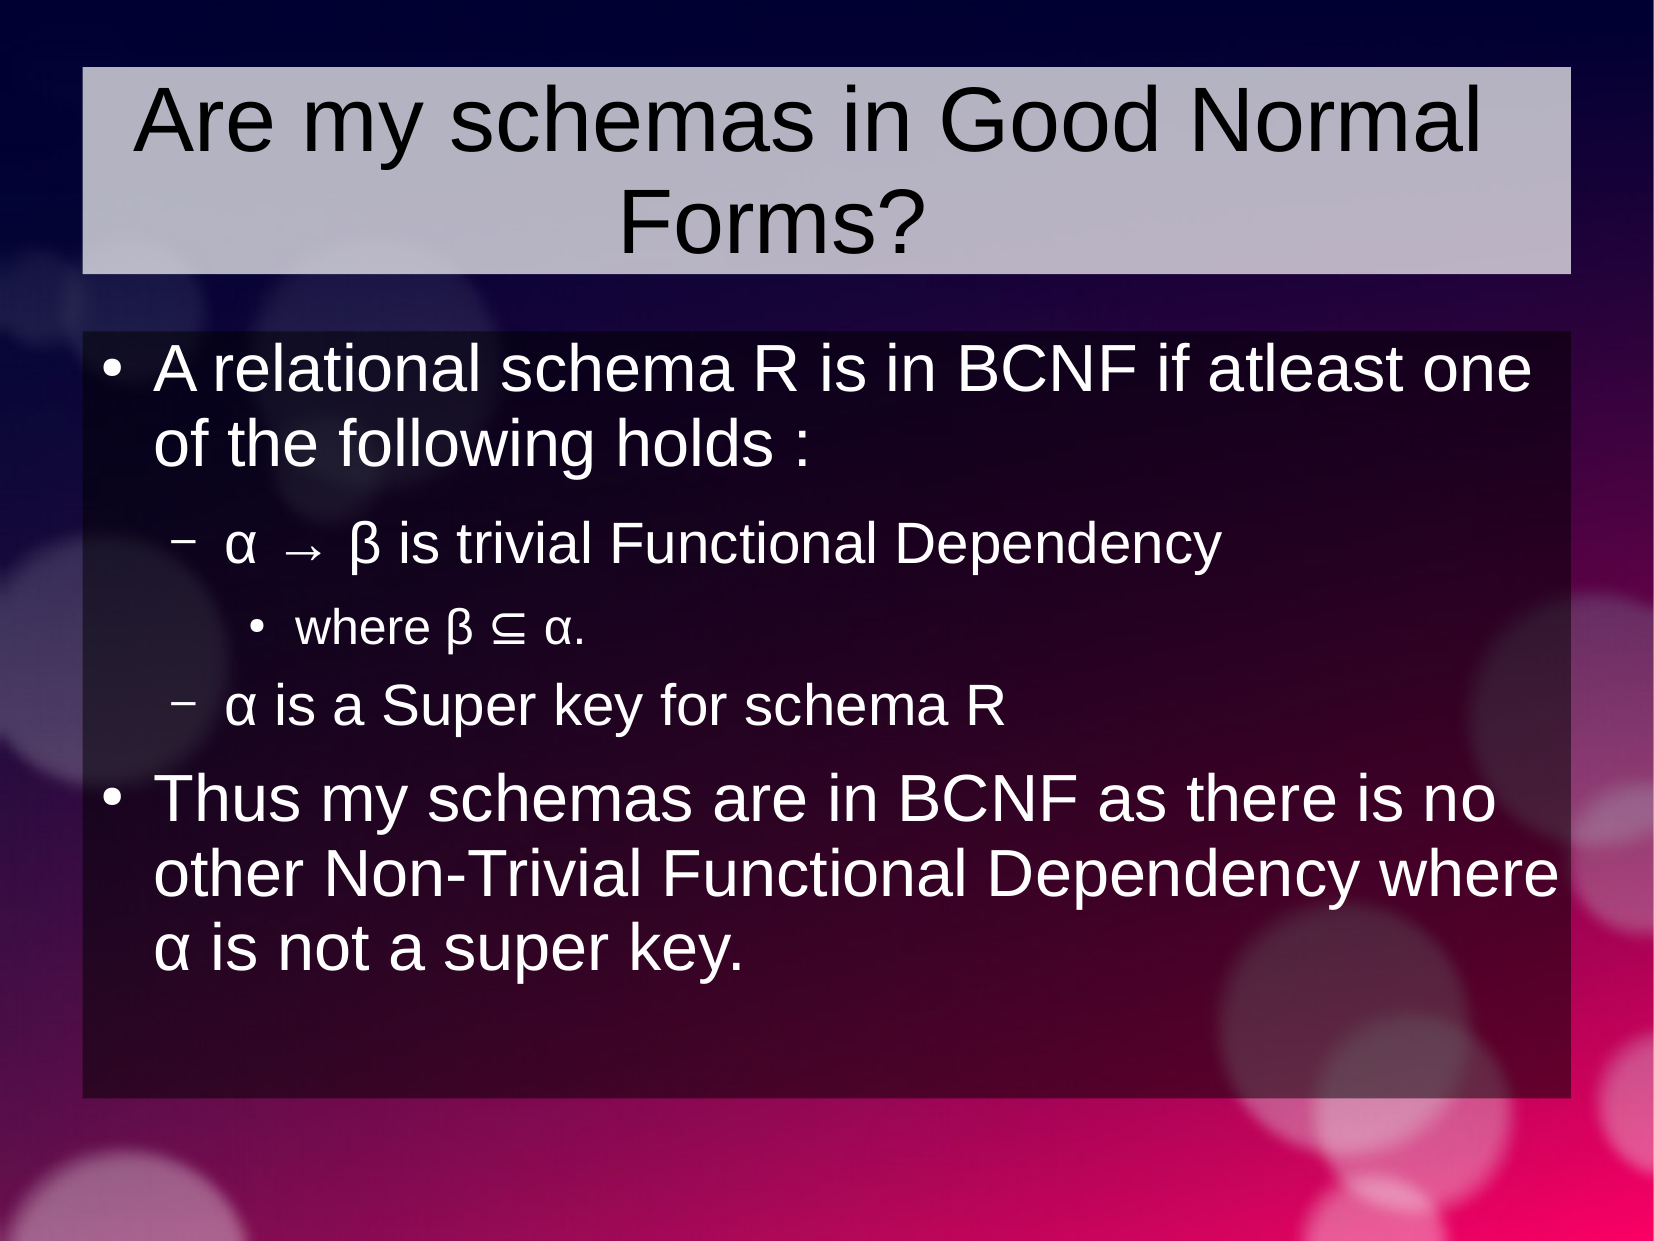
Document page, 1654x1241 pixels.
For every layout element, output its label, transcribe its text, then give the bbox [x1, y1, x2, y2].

title Are my schemas in Good Normal Forms? [82, 67, 1571, 275]
picture [0, 0, 1654, 1241]
list A relational schema R is in BCNF if atleast one of the following holds : α → β is trivial Functional Dependency where β ⊆ α. α is a Super key for schema R Thus my schemas are in BCNF as there is no other Non-Trivial Functional Dependency where α is not a super key. [82, 331, 1571, 1099]
